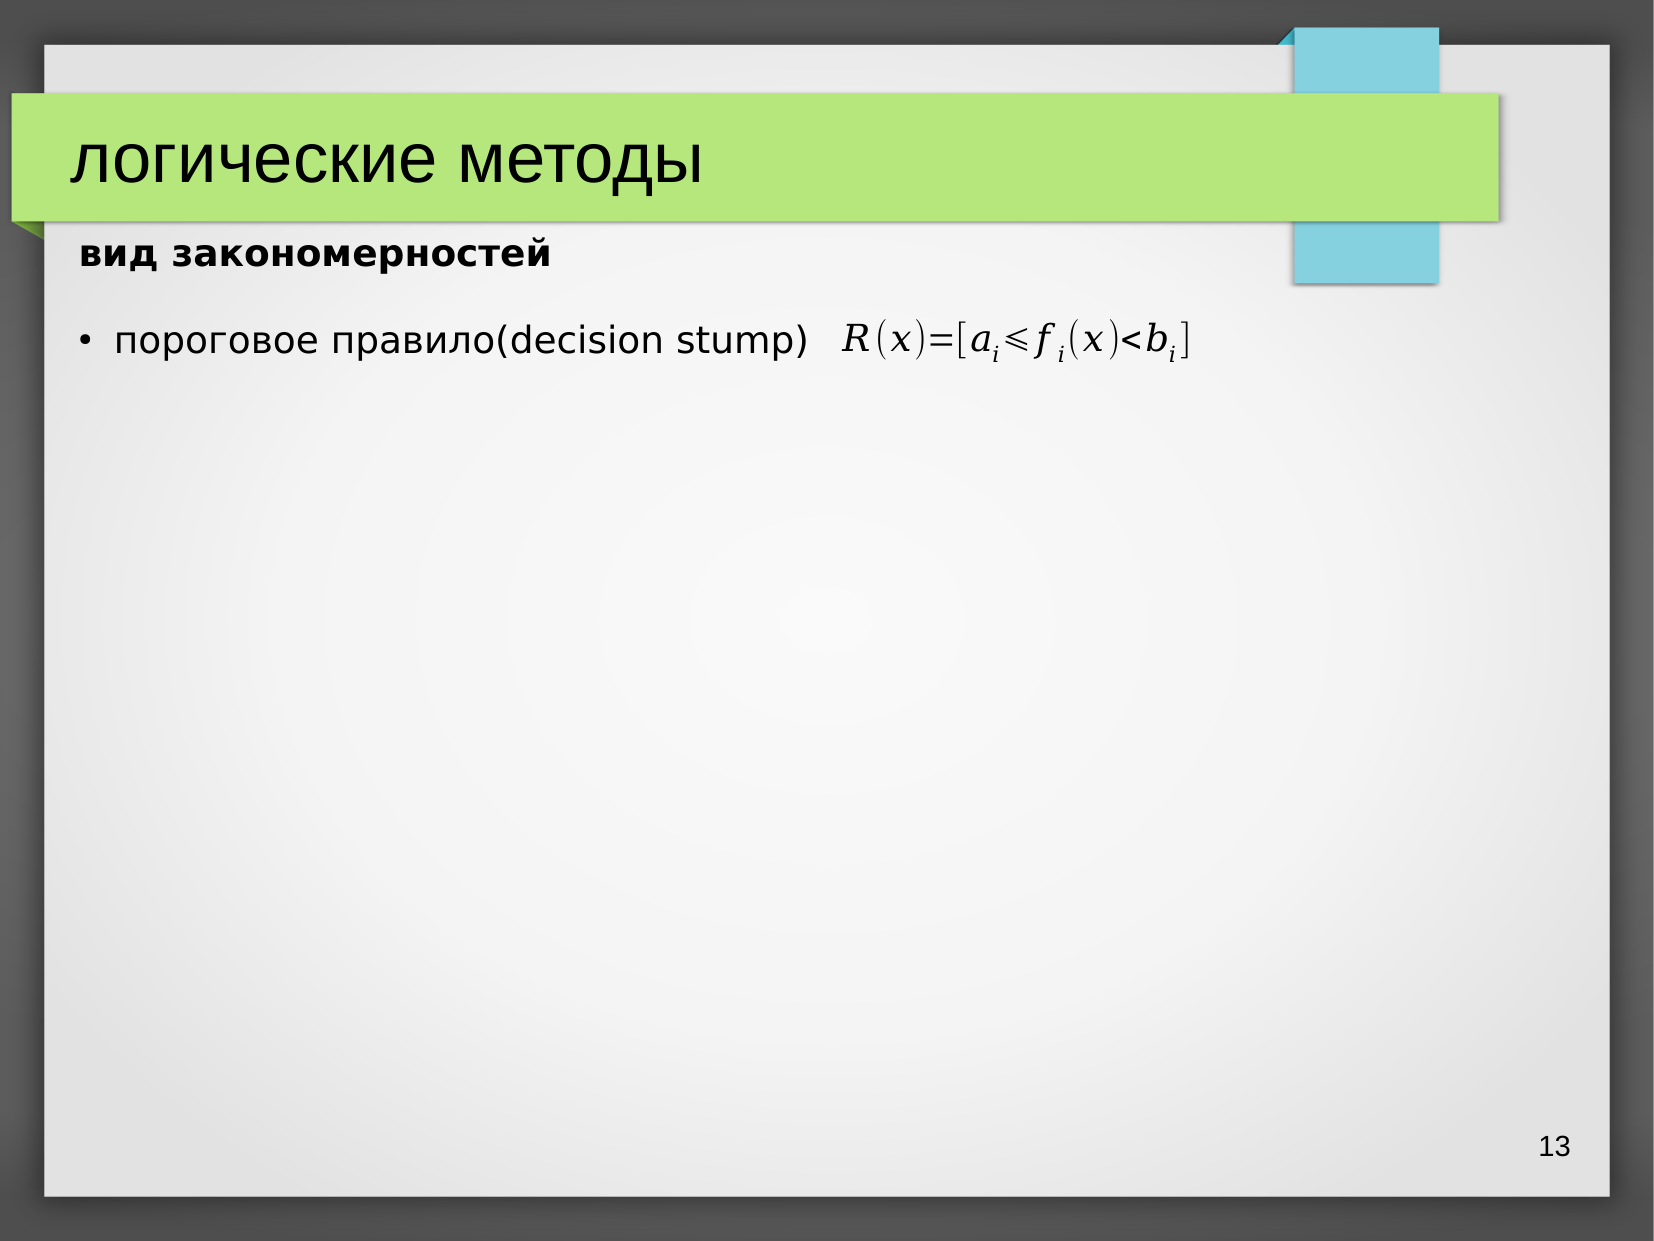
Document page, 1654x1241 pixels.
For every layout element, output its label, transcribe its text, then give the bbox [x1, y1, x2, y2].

text_box вид закономерностей пороговое правило(decision stump) [63, 224, 839, 414]
title логические методы [70, 118, 1205, 199]
picture [0, 0, 1654, 1241]
chart [834, 317, 1196, 368]
